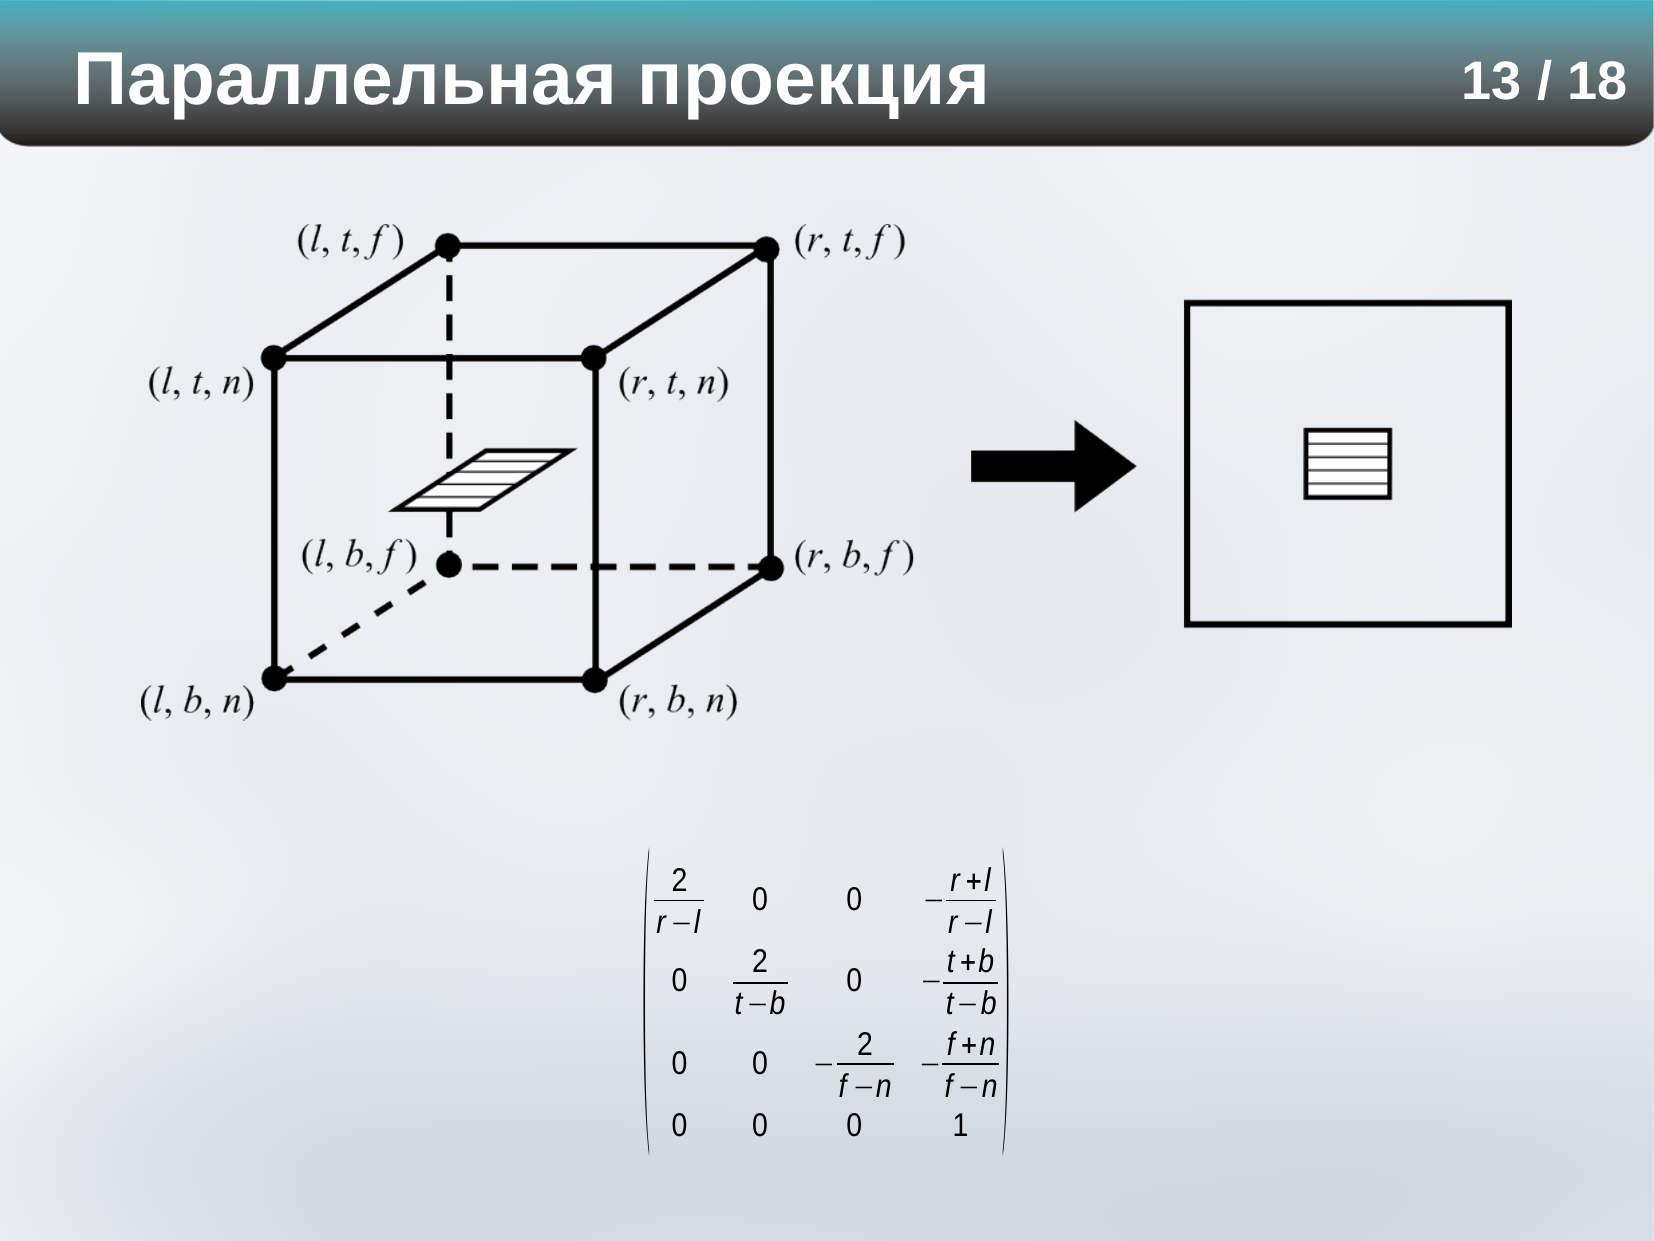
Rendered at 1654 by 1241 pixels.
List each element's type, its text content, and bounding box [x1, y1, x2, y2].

chart [636, 844, 1017, 1158]
picture [0, 0, 1654, 1241]
text_box Параллельная проекция [59, 29, 1418, 129]
text_box <number> / 18 [1446, 42, 1654, 179]
